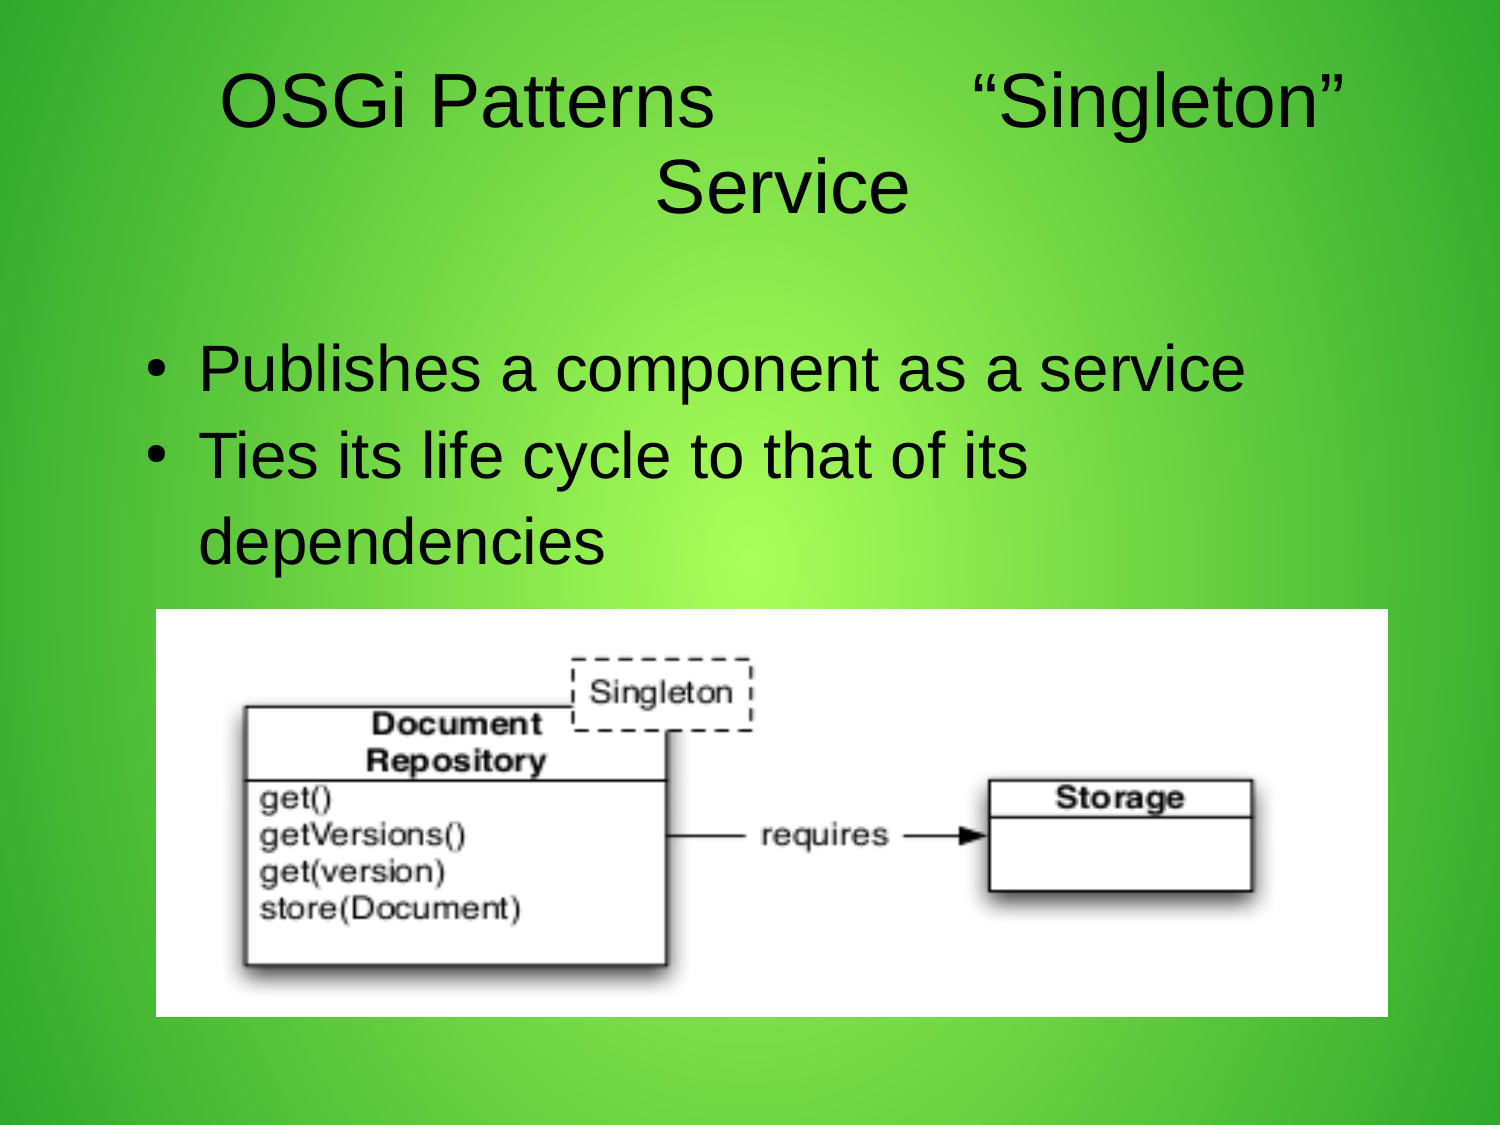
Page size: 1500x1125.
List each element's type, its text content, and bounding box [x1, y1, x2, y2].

list Publishes a component as a service Ties its life cycle to that of its dependencies [112, 324, 1388, 566]
picture [156, 609, 1388, 1017]
title OSGi Patterns “Singleton” Service [112, 42, 1454, 246]
